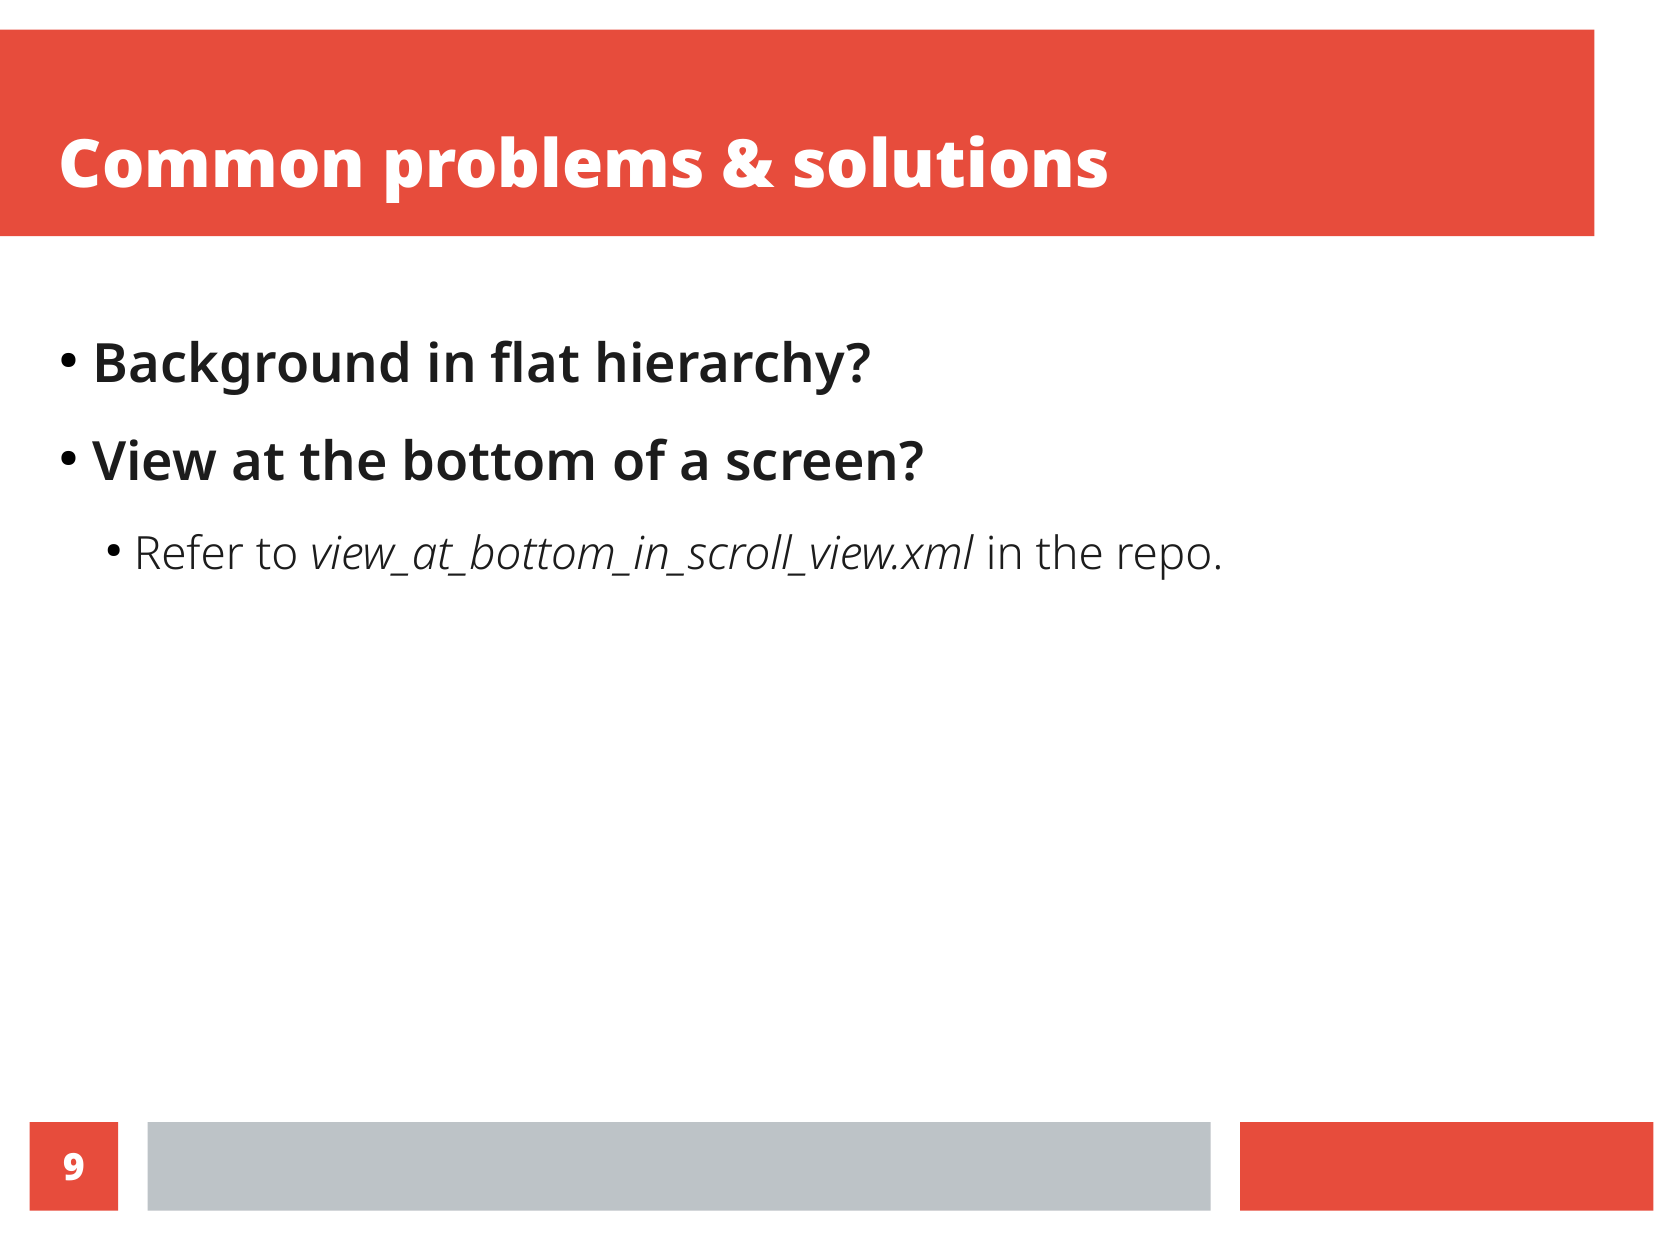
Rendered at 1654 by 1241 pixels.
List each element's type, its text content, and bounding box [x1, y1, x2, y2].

title Common problems & solutions [59, 59, 1595, 207]
list Background in flat hierarchy? View at the bottom of a screen? Refer to view_at_bottom_in_scroll_view.xml in the repo. [59, 324, 1565, 1093]
